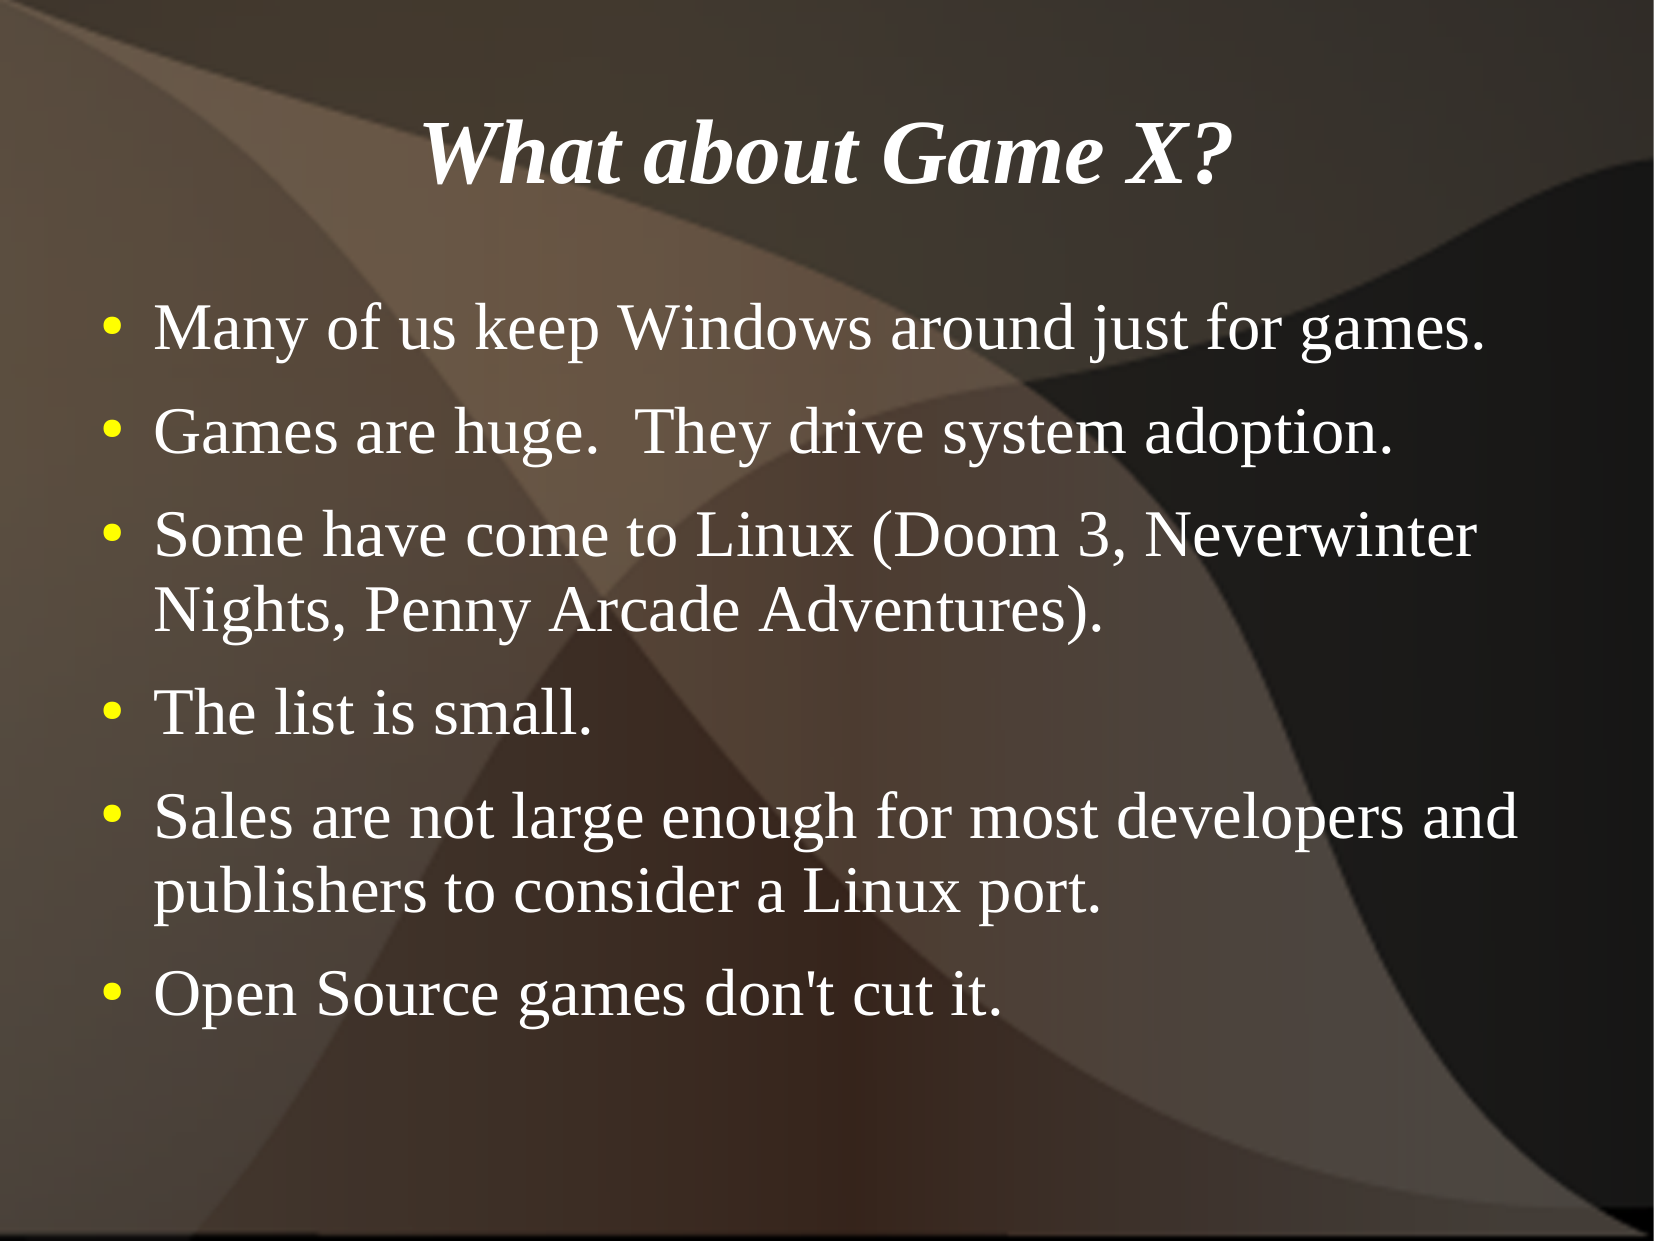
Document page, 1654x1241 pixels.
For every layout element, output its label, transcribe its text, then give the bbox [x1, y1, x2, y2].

title What about Game X? [82, 56, 1571, 250]
picture [0, 0, 1654, 1241]
list Many of us keep Windows around just for games. Games are huge. They drive system adoption. Some have come to Linux (Doom 3, Neverwinter Nights, Penny Arcade Adventures). The list is small. Sales are not large enough for most developers and publishers to consider a Linux port. Open Source games don't cut it. [82, 290, 1571, 1094]
